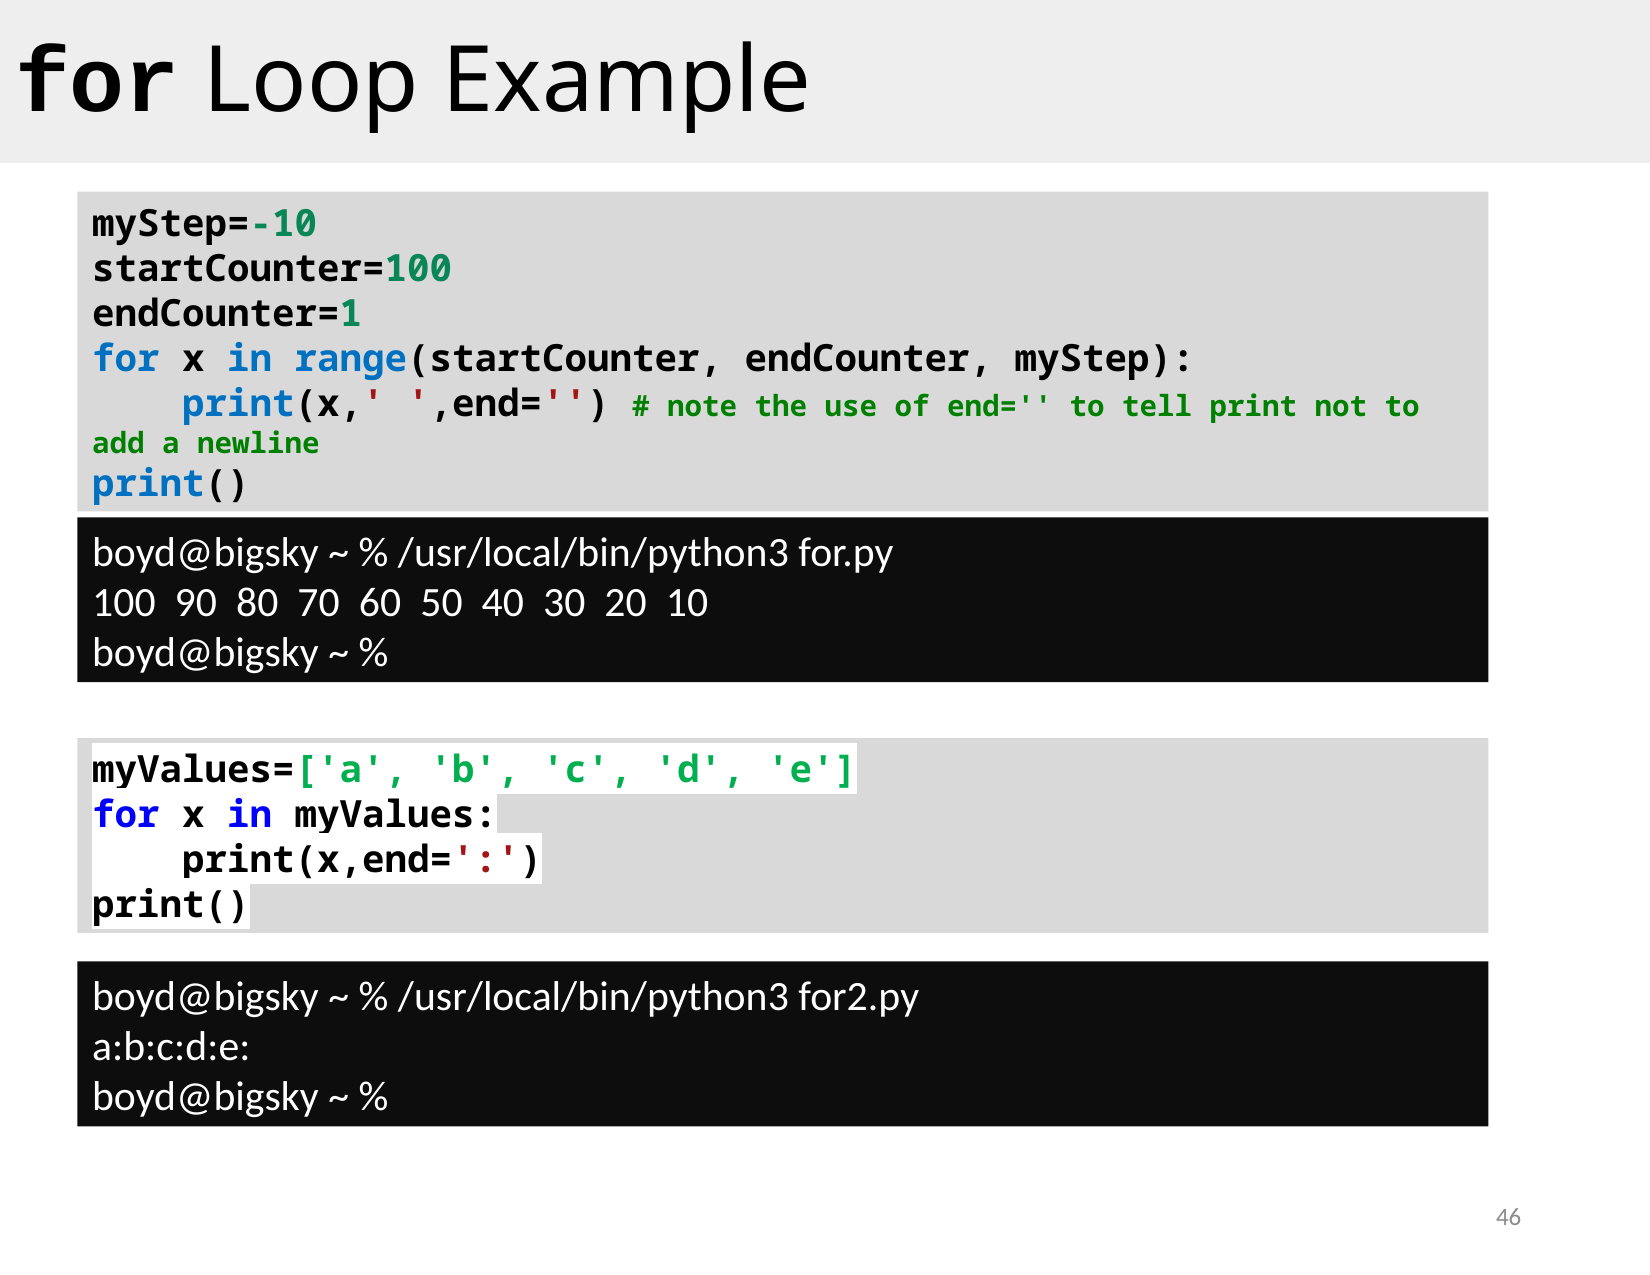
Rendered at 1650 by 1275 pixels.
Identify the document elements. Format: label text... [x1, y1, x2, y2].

text_box myValues=['a', 'b', 'c', 'd', 'e'] for x in myValues: print(x,end=':') print() [77, 738, 1489, 933]
text_box boyd@bigsky ~ % /usr/local/bin/python3 for.py 100 90 80 70 60 50 40 30 20 10 boyd@bigsky ~ % [77, 517, 1489, 683]
title for Loop Example [0, 0, 1650, 163]
text_box boyd@bigsky ~ % /usr/local/bin/python3 for2.py a:b:c:d:e: boyd@bigsky ~ % [77, 961, 1489, 1127]
text_box myStep=-10 startCounter=100 endCounter=1 for x in range(startCounter, endCounter, myStep): print(x,' ',end='') # note the use of end='' to tell print not to add a newline print() [77, 191, 1489, 512]
